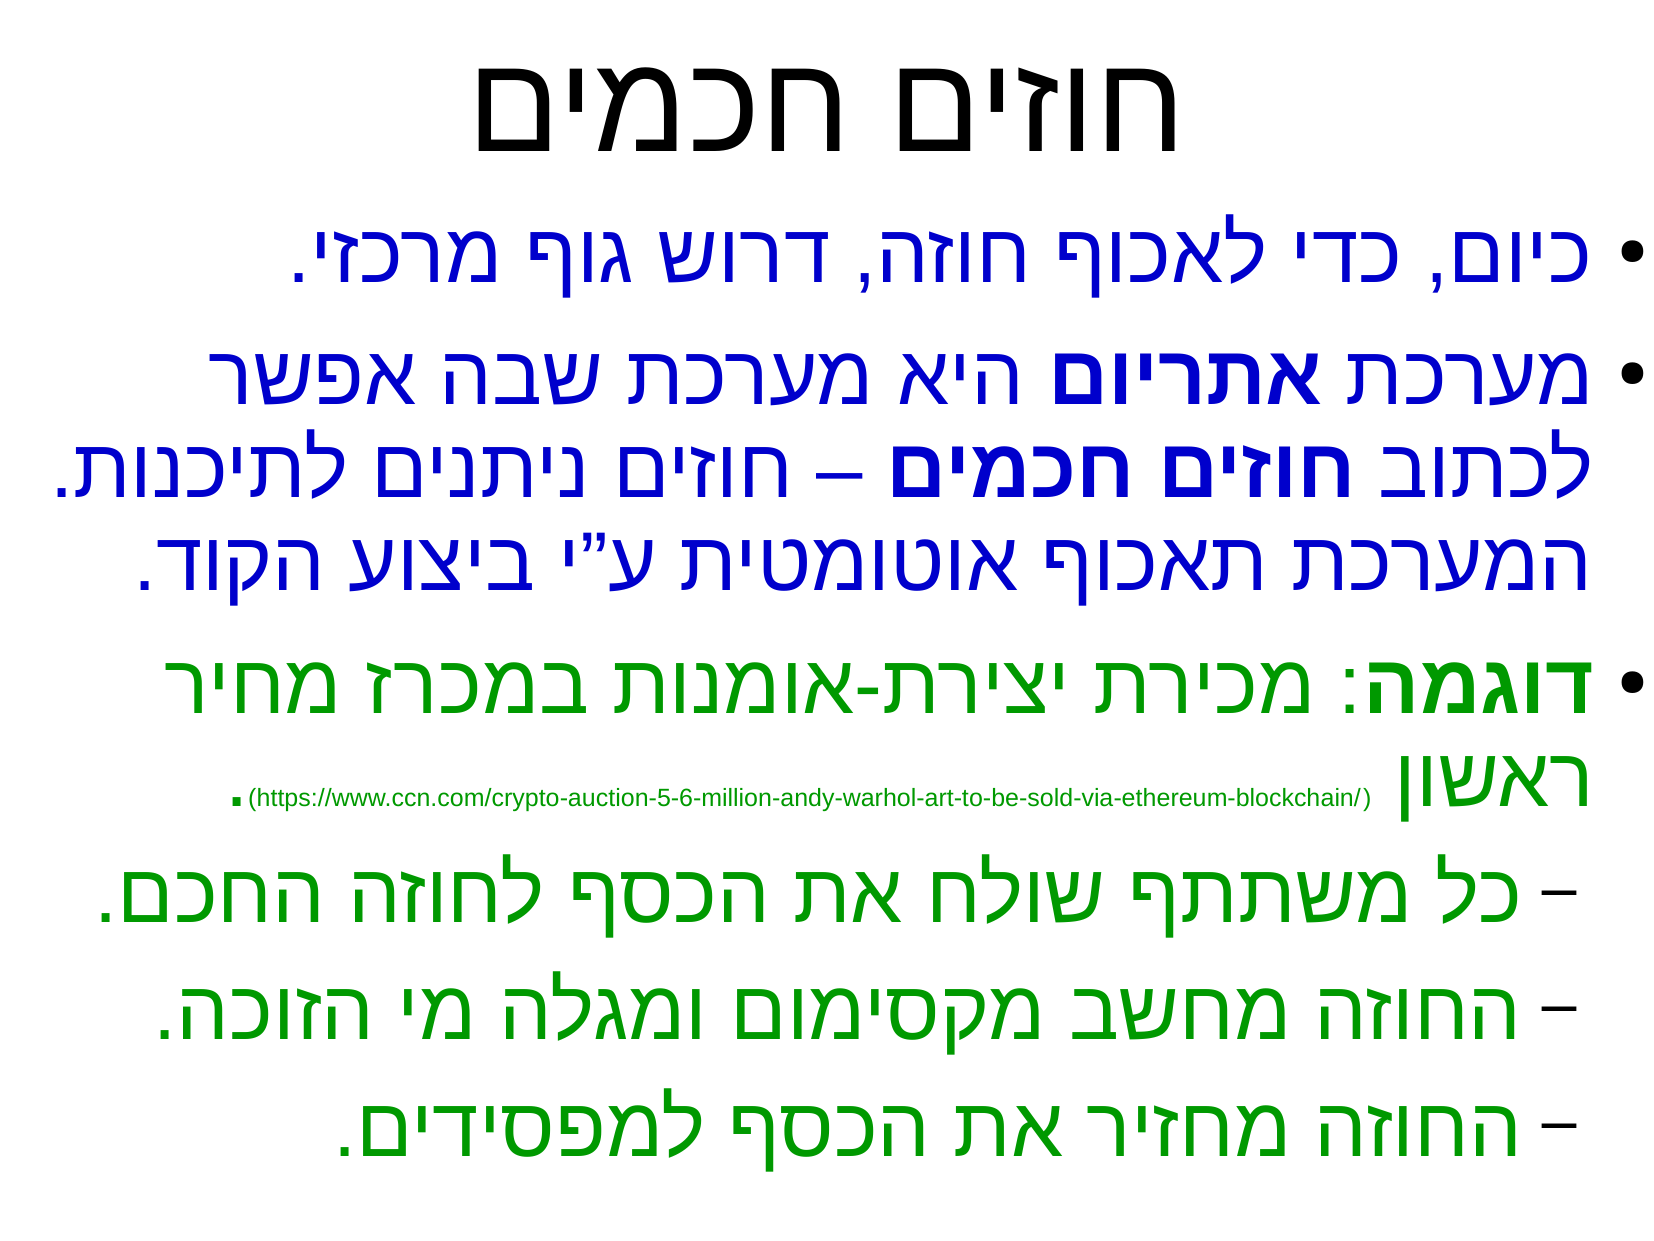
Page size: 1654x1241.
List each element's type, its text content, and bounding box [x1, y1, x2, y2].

title חוזים חכמים [0, 0, 1654, 206]
list כיום, כדי לאכוף חוזה, דרוש גוף מרכזי. מערכת אתריום היא מערכת שבה אפשר לכתוב חוזים חכמים – חוזים ניתנים לתיכנות. המערכת תאכוף אוטומטית ע”י ביצוע הקוד. דוגמה: מכירת יצירת-אומנות במכרז מחיר ראשון (https://www.ccn.com/crypto-auction-5-6-million-andy-warhol-art-to-be-sold-via-ethereum-blockchain/). כל משתתף שולח את הכסף לחוזה החכם. החוזה מחשב מקסימום ומגלה מי הזוכה. החוזה מחזיר את הכסף למפסידים. [0, 206, 1654, 1241]
